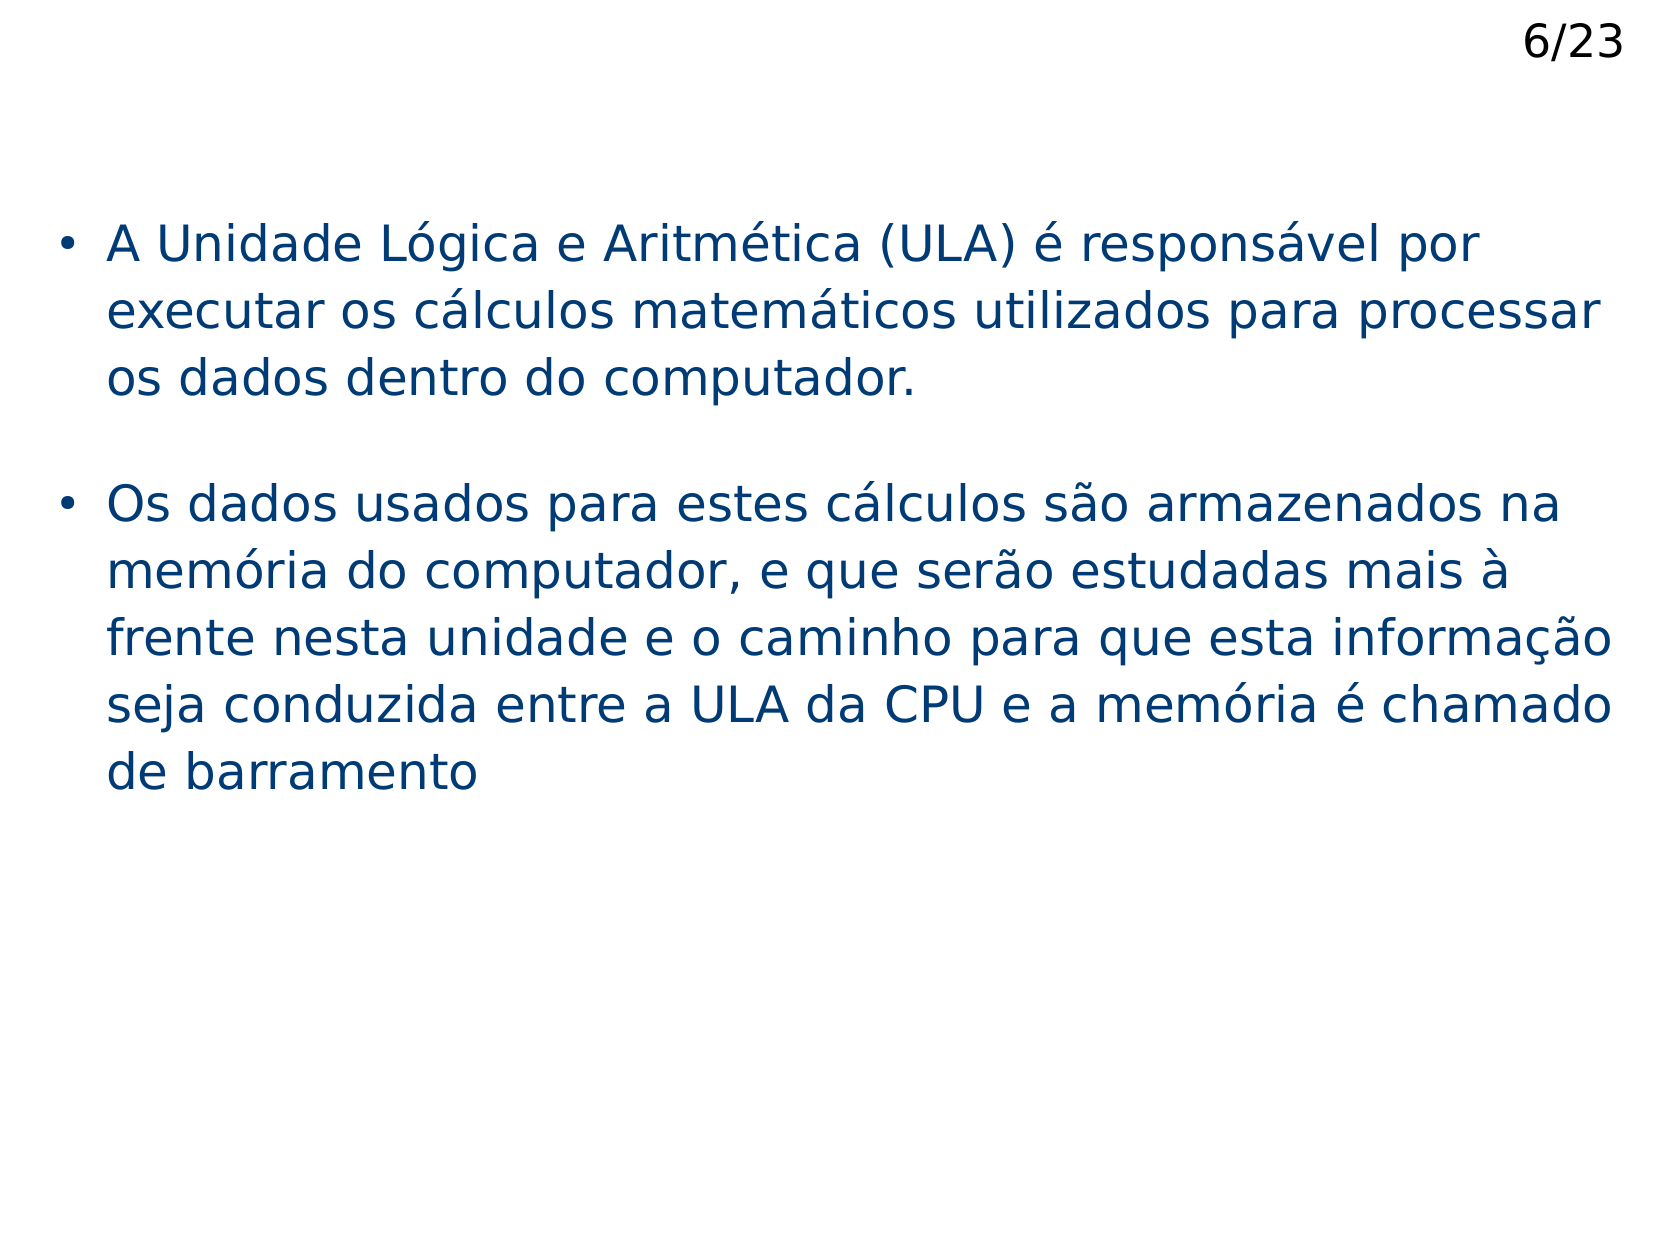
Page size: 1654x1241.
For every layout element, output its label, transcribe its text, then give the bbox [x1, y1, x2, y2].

list A Unidade Lógica e Aritmética (ULA) é responsável por executar os cálculos matemáticos utilizados para processar os dados dentro do computador. Os dados usados para estes cálculos são armazenados na memória do computador, e que serão estudadas mais à frente nesta unidade e o caminho para que esta informação seja conduzida entre a ULA da CPU e a memória é chamado de barramento [59, 206, 1625, 1211]
